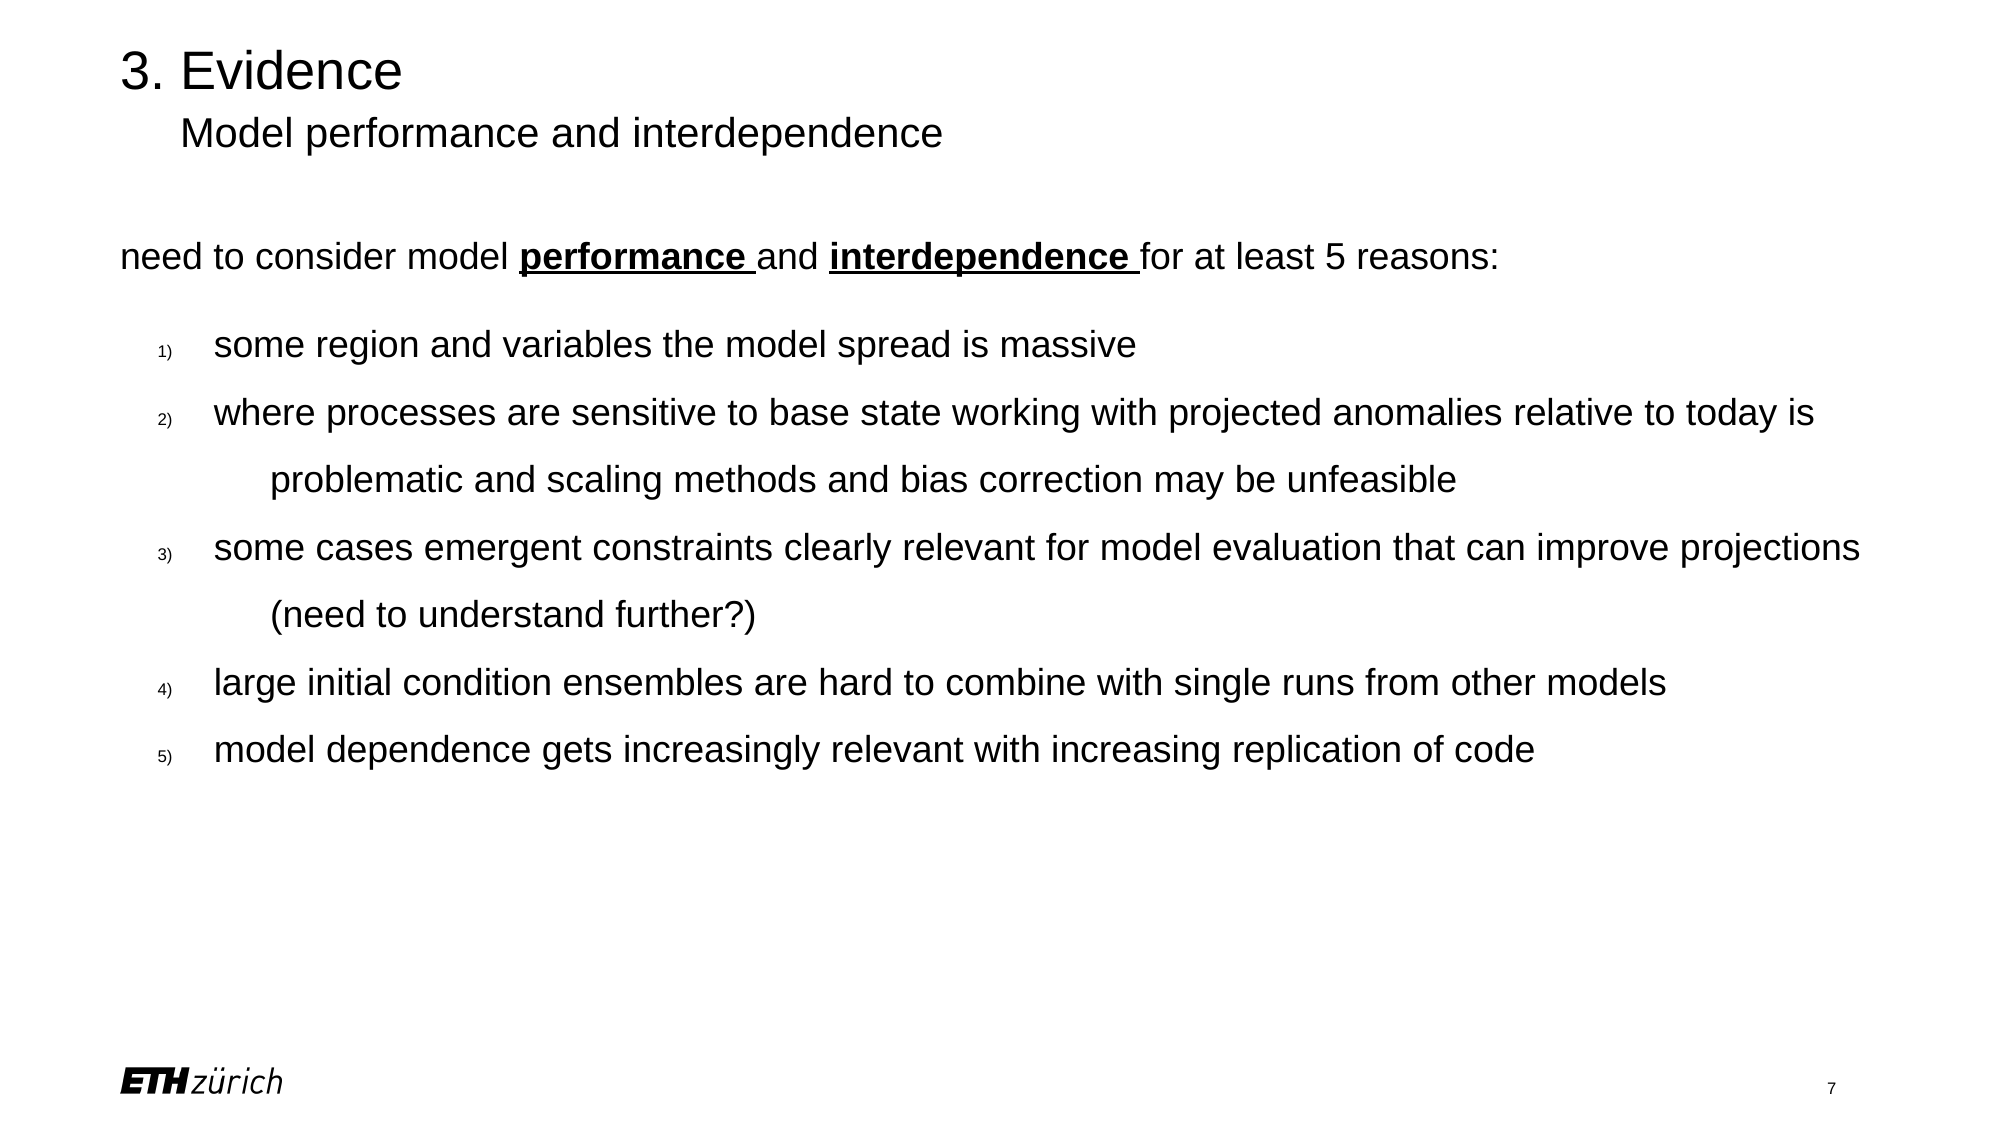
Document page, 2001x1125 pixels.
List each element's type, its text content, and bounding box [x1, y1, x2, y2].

title 3. Evidence Model performance and interdependence [120, 42, 1880, 191]
slide_number 7 [1827, 1069, 1880, 1106]
list need to consider model performance and interdependence for at least 5 reasons: some region and variables the model spread is massive where processes are sensitive to base state working with projected anomalies relative to today is problematic and scaling methods and bias correction may be unfeasible some cases emergent constraints clearly relevant for model evaluation that can improve projections (need to understand further?) large initial condition ensembles are hard to combine with single runs from other models model dependence gets increasingly relevant with increasing replication of code [120, 231, 1880, 984]
